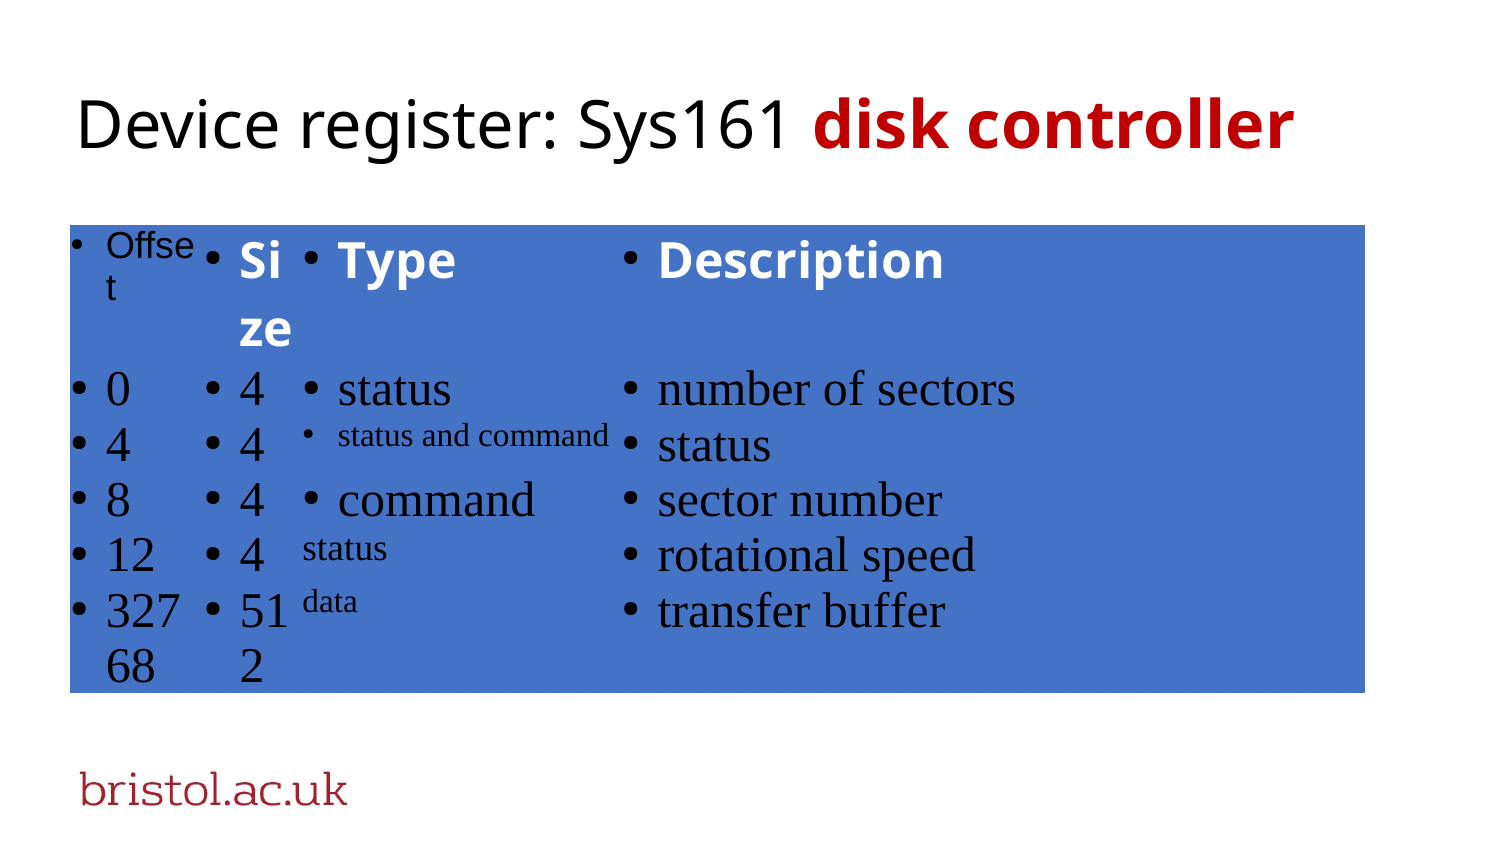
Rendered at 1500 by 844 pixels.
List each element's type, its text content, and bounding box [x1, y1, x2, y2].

table_cell 0 [70, 361, 204, 417]
table_cell 32768 [70, 583, 204, 693]
table_cell sector number [622, 472, 1365, 527]
table_cell 4 [204, 417, 302, 472]
title Device register: Sys161 disk controller [60, 44, 1440, 209]
table_header Size [204, 225, 302, 361]
table_cell 4 [204, 361, 302, 417]
table_cell data [302, 583, 622, 693]
table_cell command [302, 472, 622, 527]
table_cell number of sectors [622, 361, 1365, 417]
table_header Offset [70, 225, 204, 361]
table_cell status [302, 527, 622, 583]
table_cell 4 [204, 472, 302, 527]
table_cell 4 [204, 527, 302, 583]
table_cell status [622, 417, 1365, 472]
table_cell 4 [70, 417, 204, 472]
table_cell transfer buffer [622, 583, 1365, 693]
table_header Description [622, 225, 1365, 361]
table_cell status and command [302, 417, 622, 472]
table_cell 12 [70, 527, 204, 583]
table_header Type [302, 225, 622, 361]
table_cell status [302, 361, 622, 417]
table_cell 8 [70, 472, 204, 527]
table_cell rotational speed [622, 527, 1365, 583]
table_cell 512 [204, 583, 302, 693]
